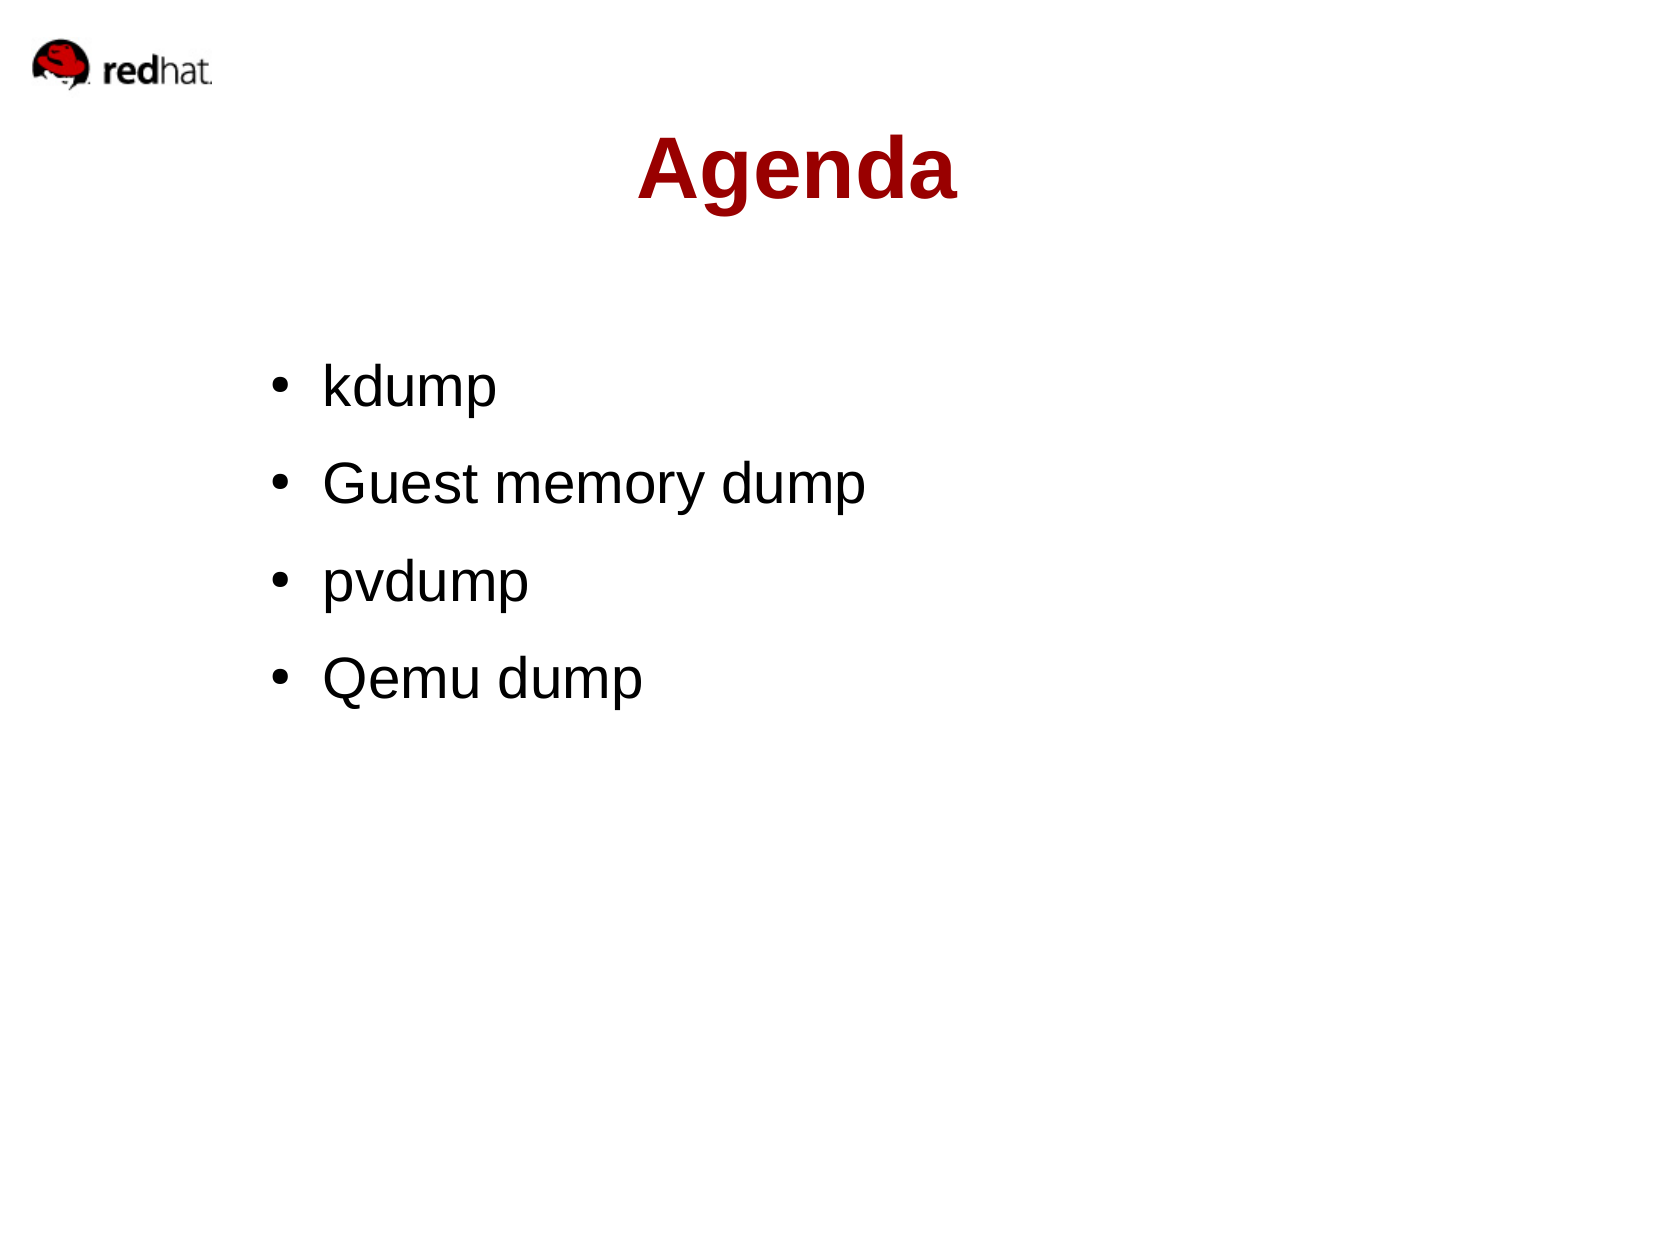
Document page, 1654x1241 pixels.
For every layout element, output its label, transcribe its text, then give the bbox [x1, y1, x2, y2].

title Agenda [94, 111, 1501, 225]
text_box kdump Guest memory dump pvdump Qemu dump [255, 313, 1493, 916]
picture [31, 37, 212, 98]
